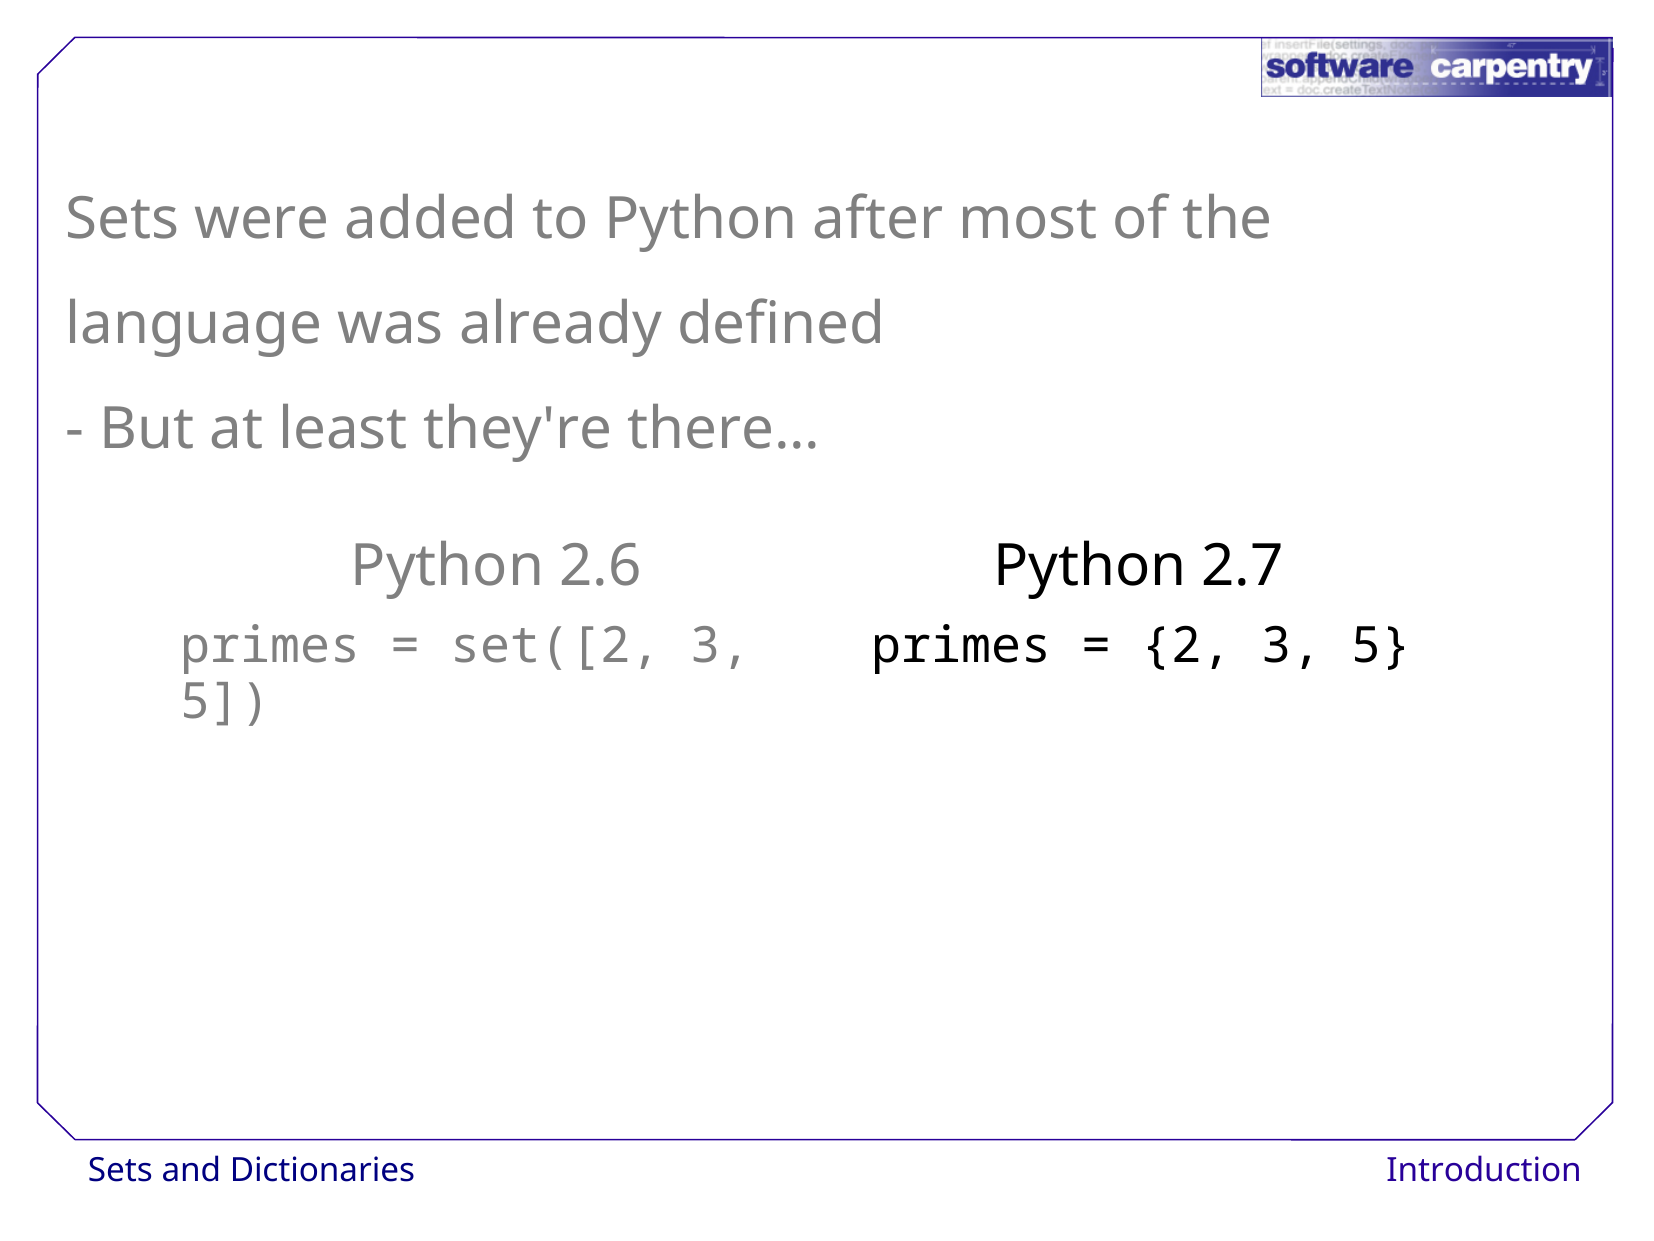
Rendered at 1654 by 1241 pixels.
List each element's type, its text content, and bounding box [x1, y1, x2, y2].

table_header Python 2.7 [827, 526, 1451, 611]
text_box Sets were added to Python after most of the language was already defined - But at least they're there... [50, 138, 1438, 469]
table_cell primes = set([2, 3, 5]) [165, 611, 827, 799]
table_cell primes = {2, 3, 5} [827, 611, 1451, 799]
picture [1261, 39, 1613, 97]
table_header Python 2.6 [165, 526, 827, 611]
